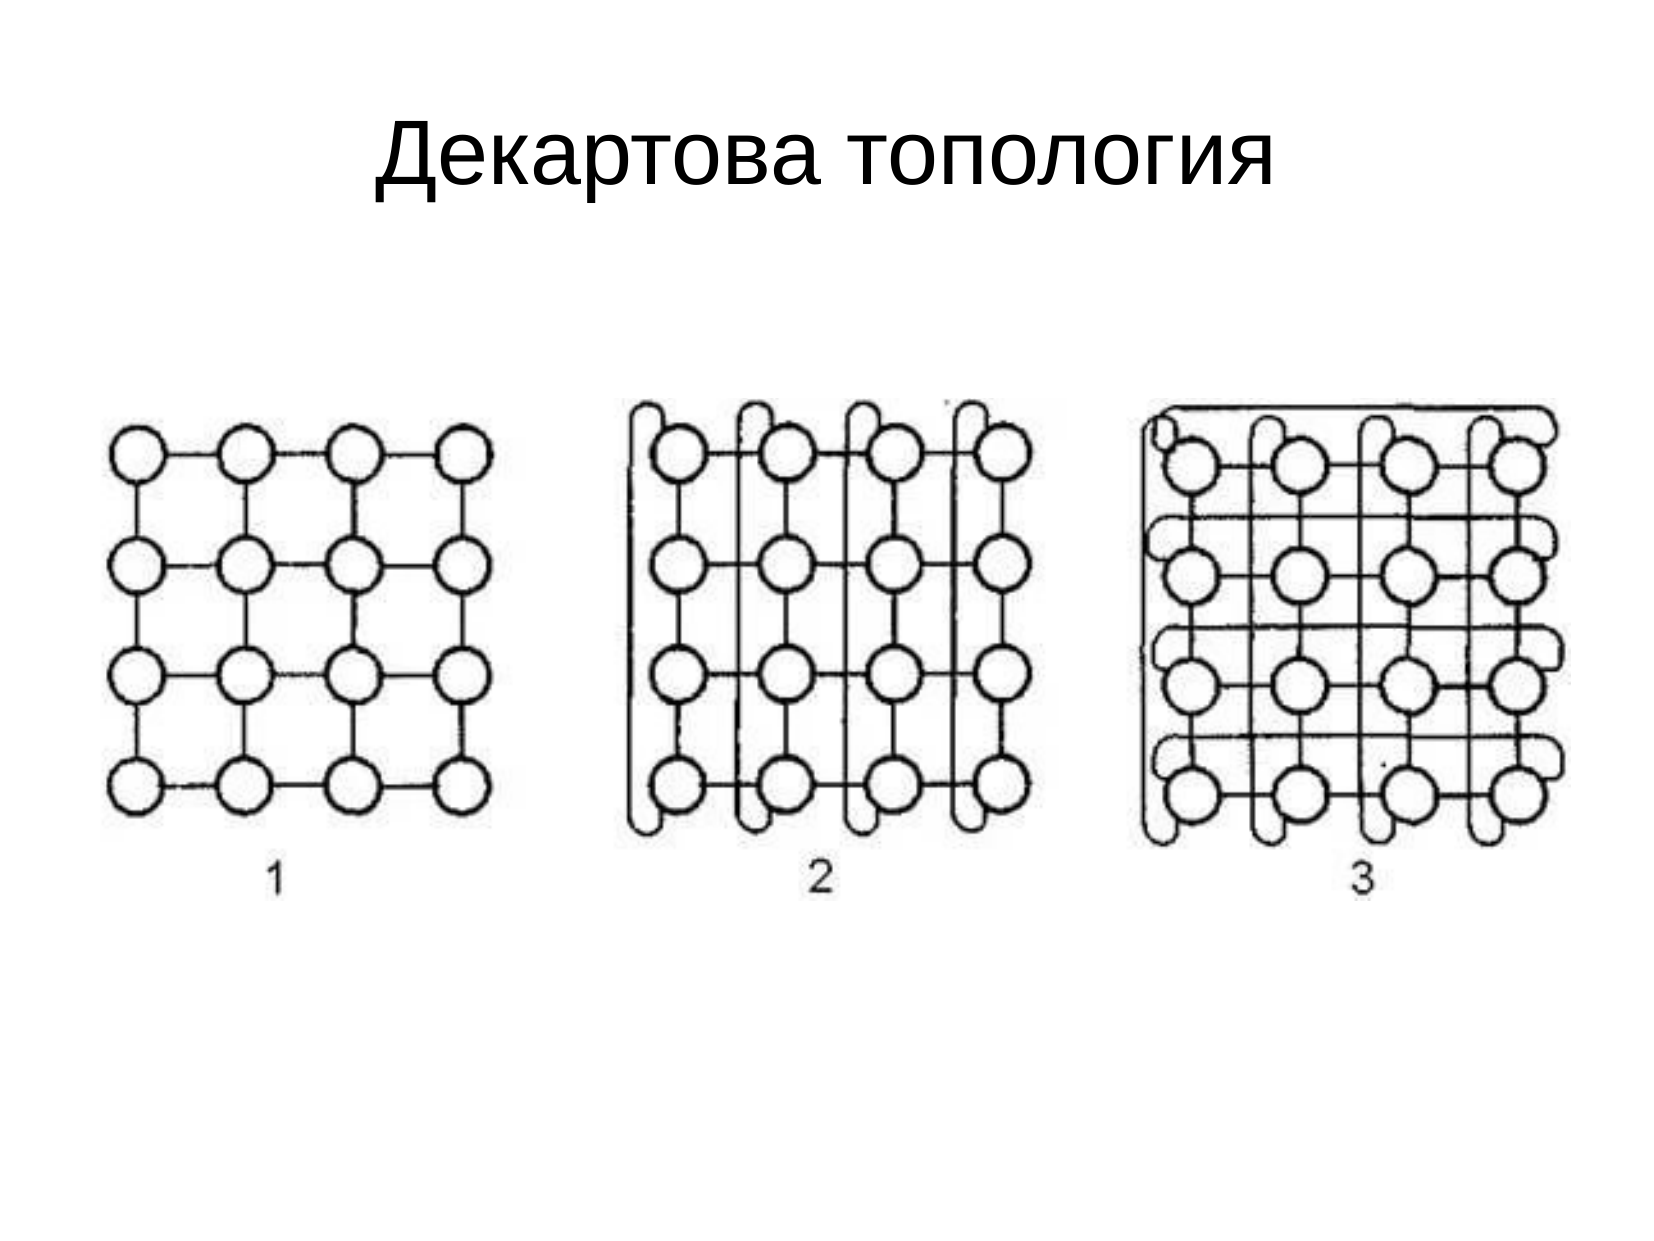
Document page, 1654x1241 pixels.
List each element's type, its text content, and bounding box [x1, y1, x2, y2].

title Декартова топология [82, 49, 1571, 257]
picture [82, 398, 1571, 901]
